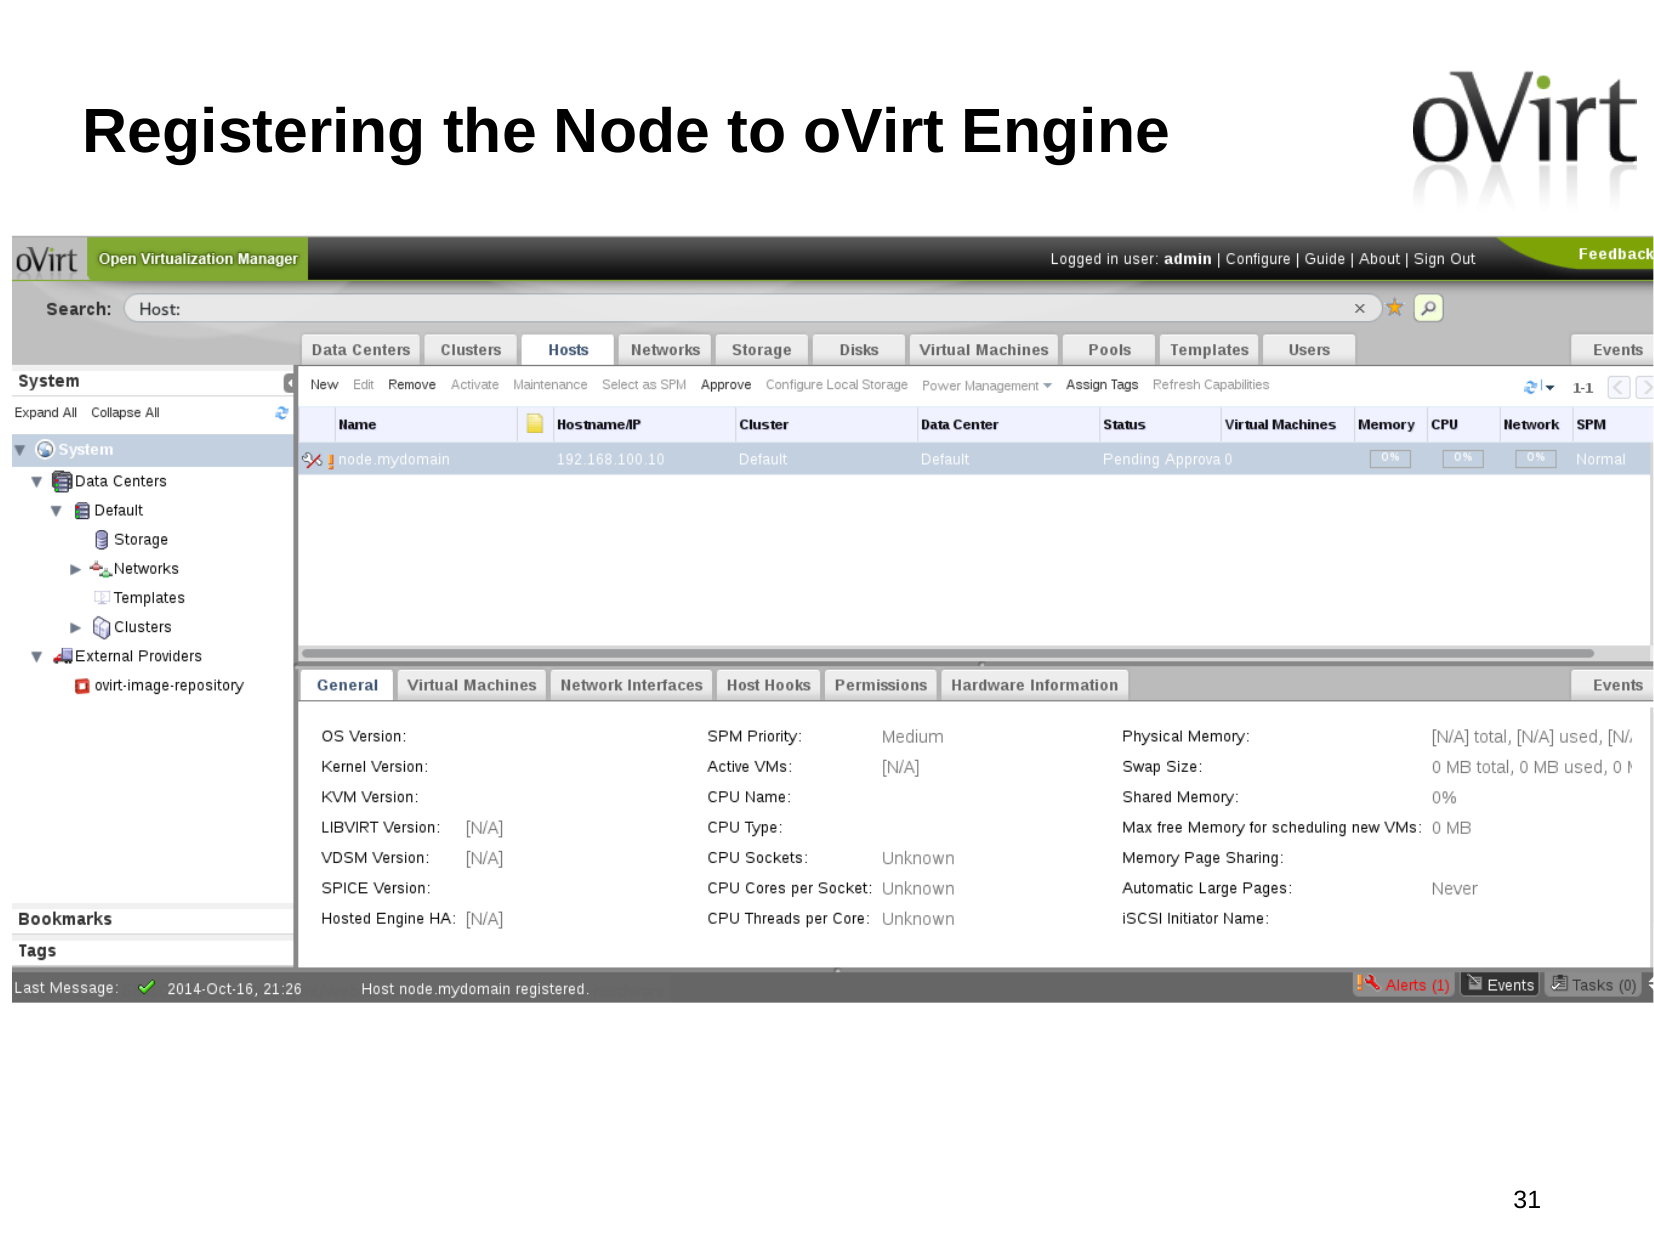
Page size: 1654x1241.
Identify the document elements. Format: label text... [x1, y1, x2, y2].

picture [12, 235, 1654, 1004]
picture [1413, 63, 1637, 212]
title Registering the Node to oVirt Engine [82, 37, 1378, 226]
